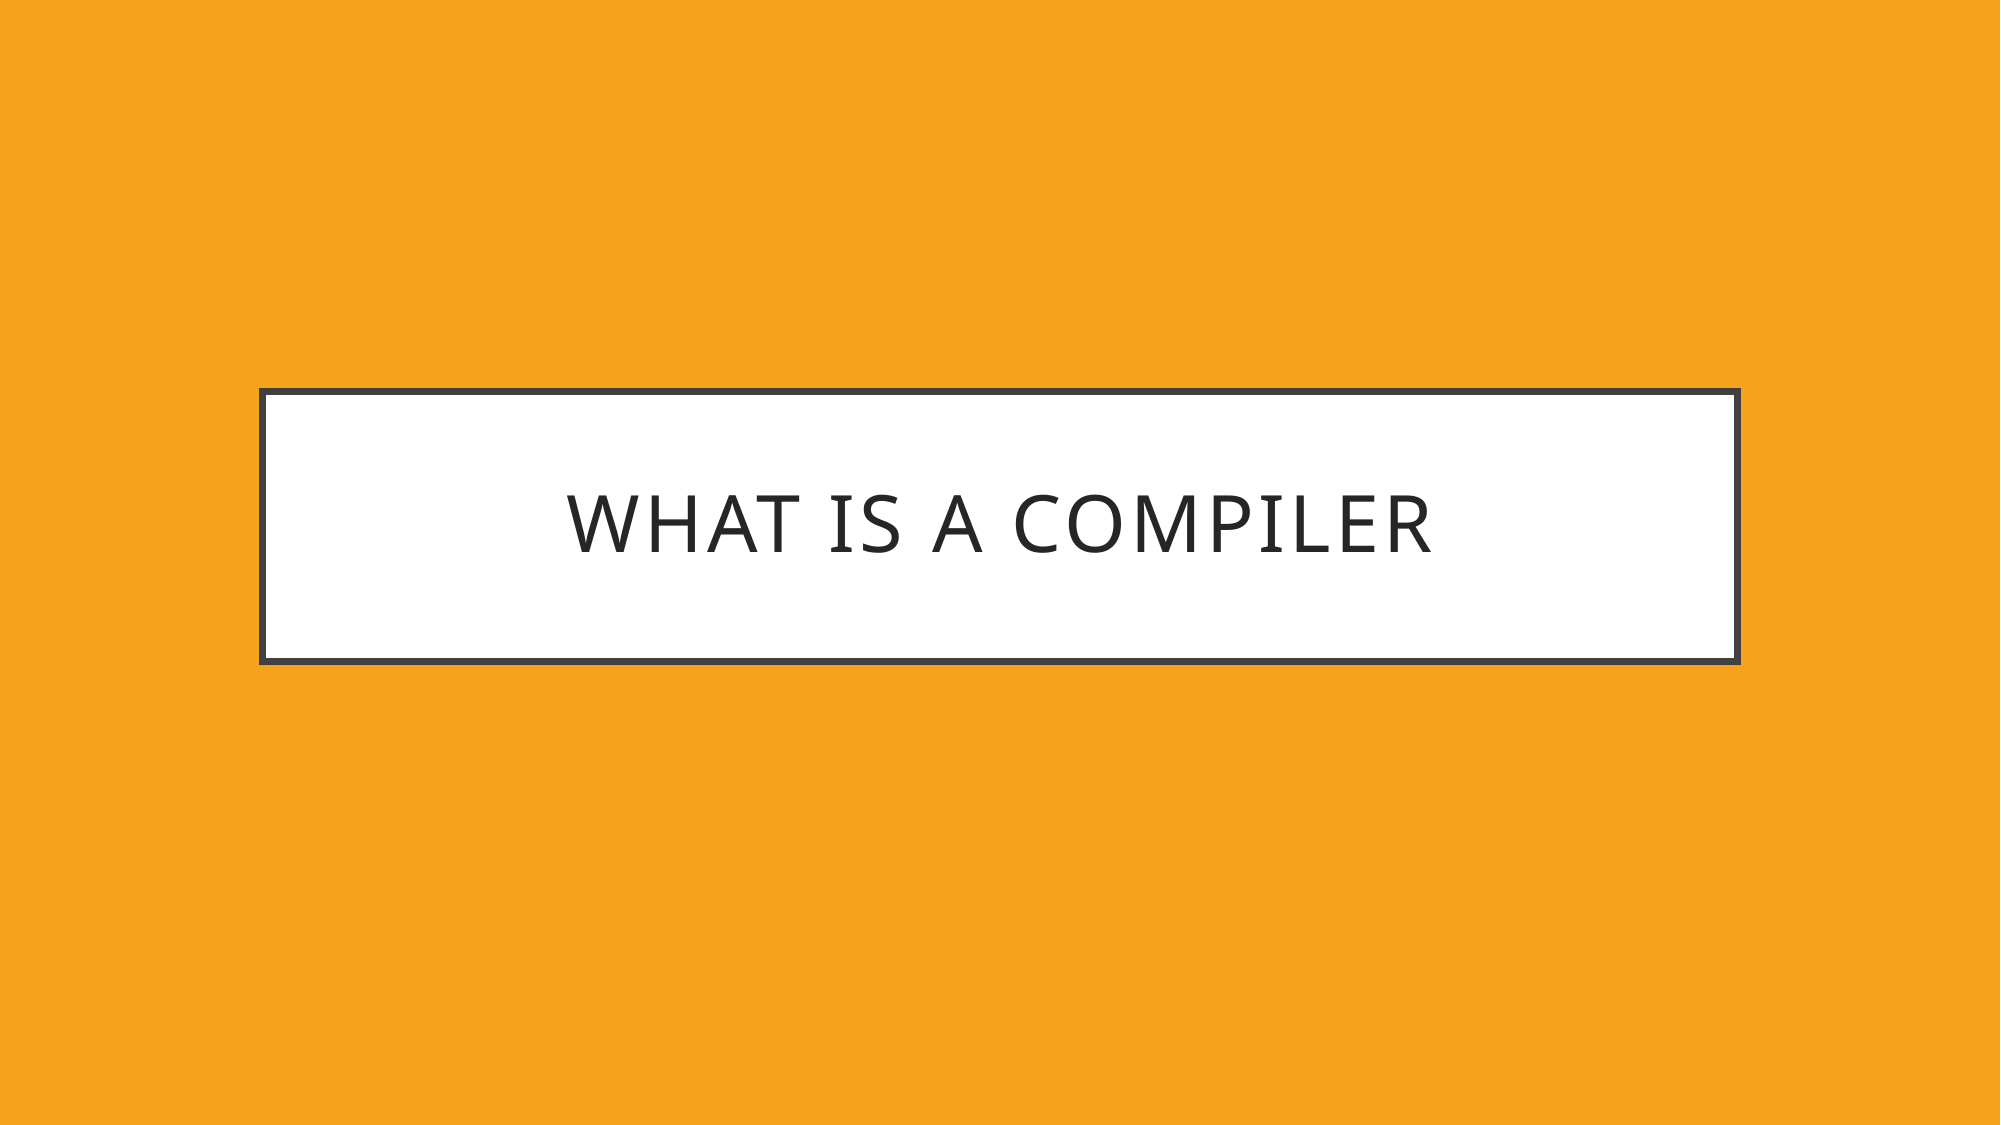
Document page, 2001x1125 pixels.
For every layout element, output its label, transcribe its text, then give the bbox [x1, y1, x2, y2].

title What is a Compiler [262, 391, 1738, 662]
